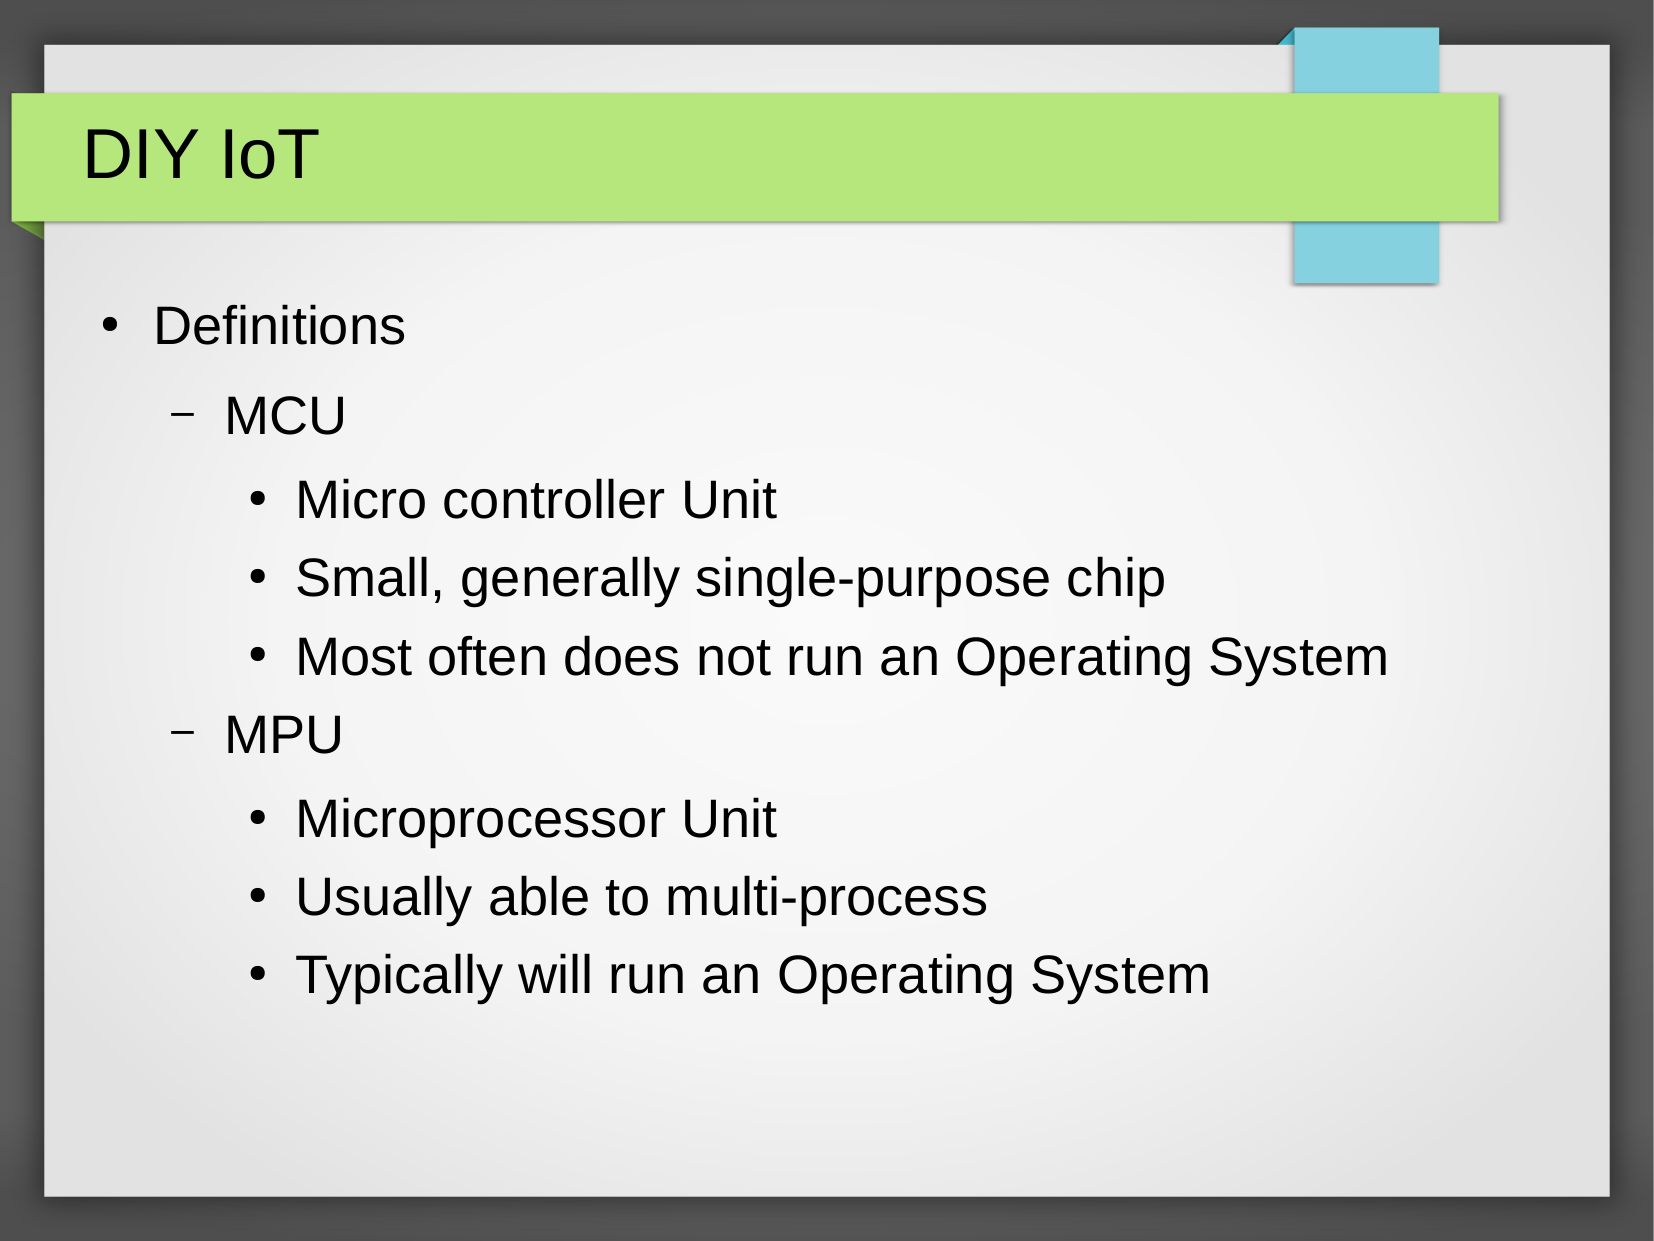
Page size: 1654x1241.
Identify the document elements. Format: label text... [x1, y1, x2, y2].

title DIY IoT [82, 94, 1264, 213]
list Definitions MCU Micro controller Unit Small, generally single-purpose chip Most often does not run an Operating System MPU Microprocessor Unit Usually able to multi-process Typically will run an Operating System [82, 295, 1571, 1096]
picture [0, 0, 1654, 1241]
